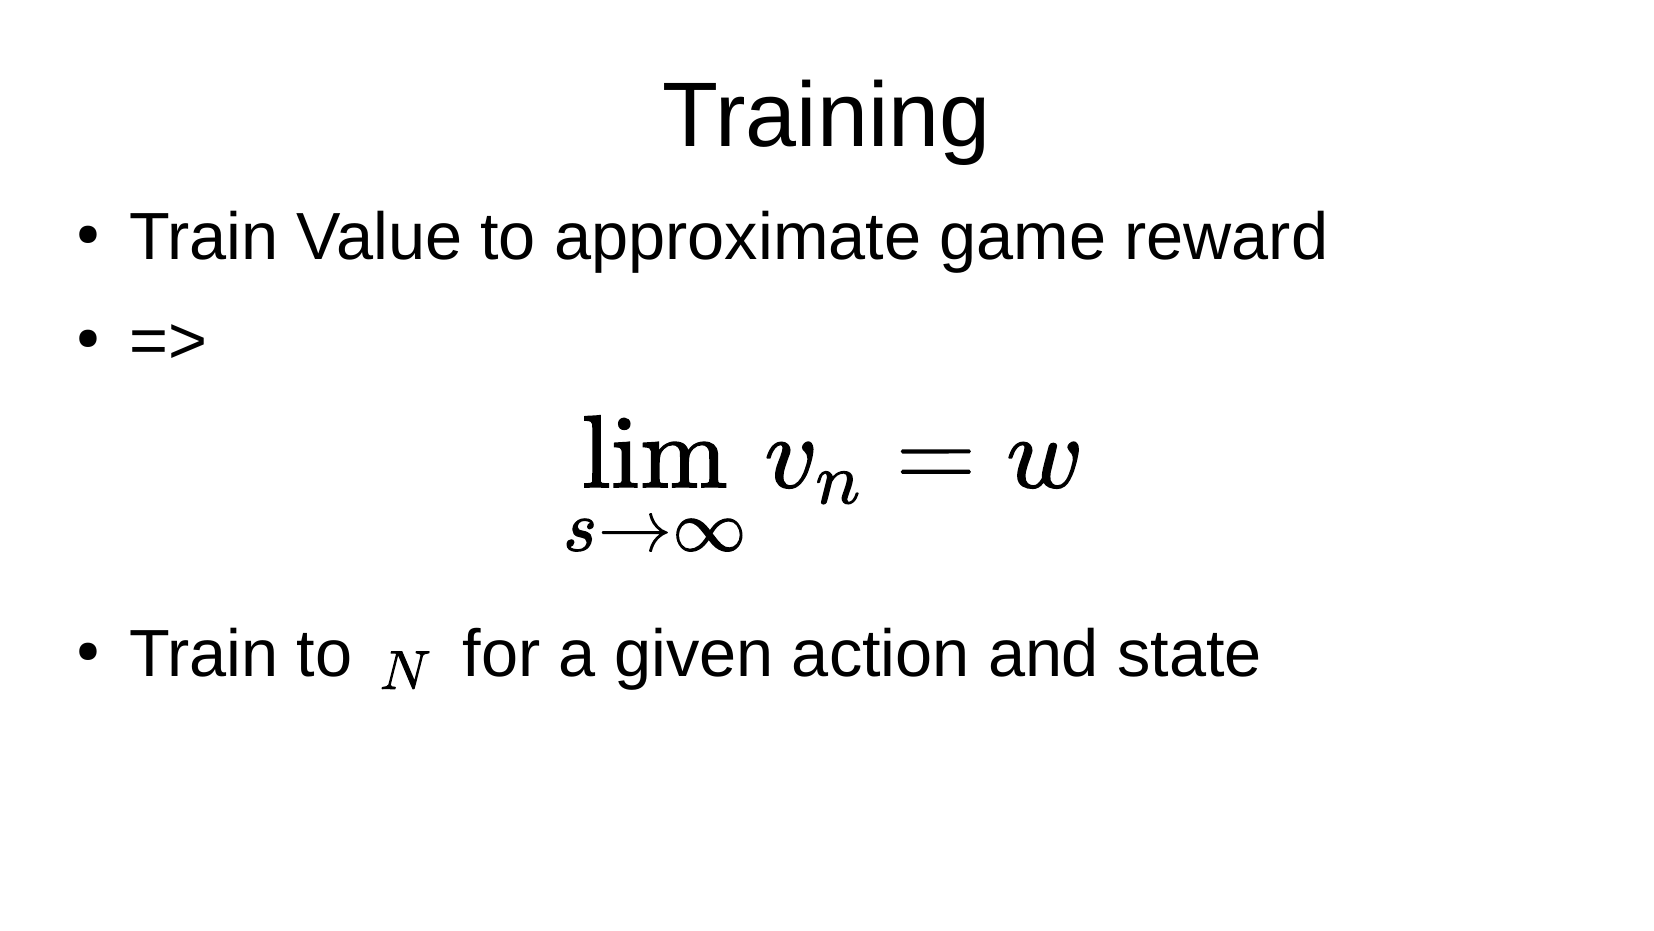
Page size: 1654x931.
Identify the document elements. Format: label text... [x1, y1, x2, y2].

picture [379, 651, 430, 690]
picture [562, 414, 1082, 563]
list Train Value to approximate game reward => Train to for a given action and state [58, 198, 1547, 739]
title Training [82, 37, 1571, 193]
